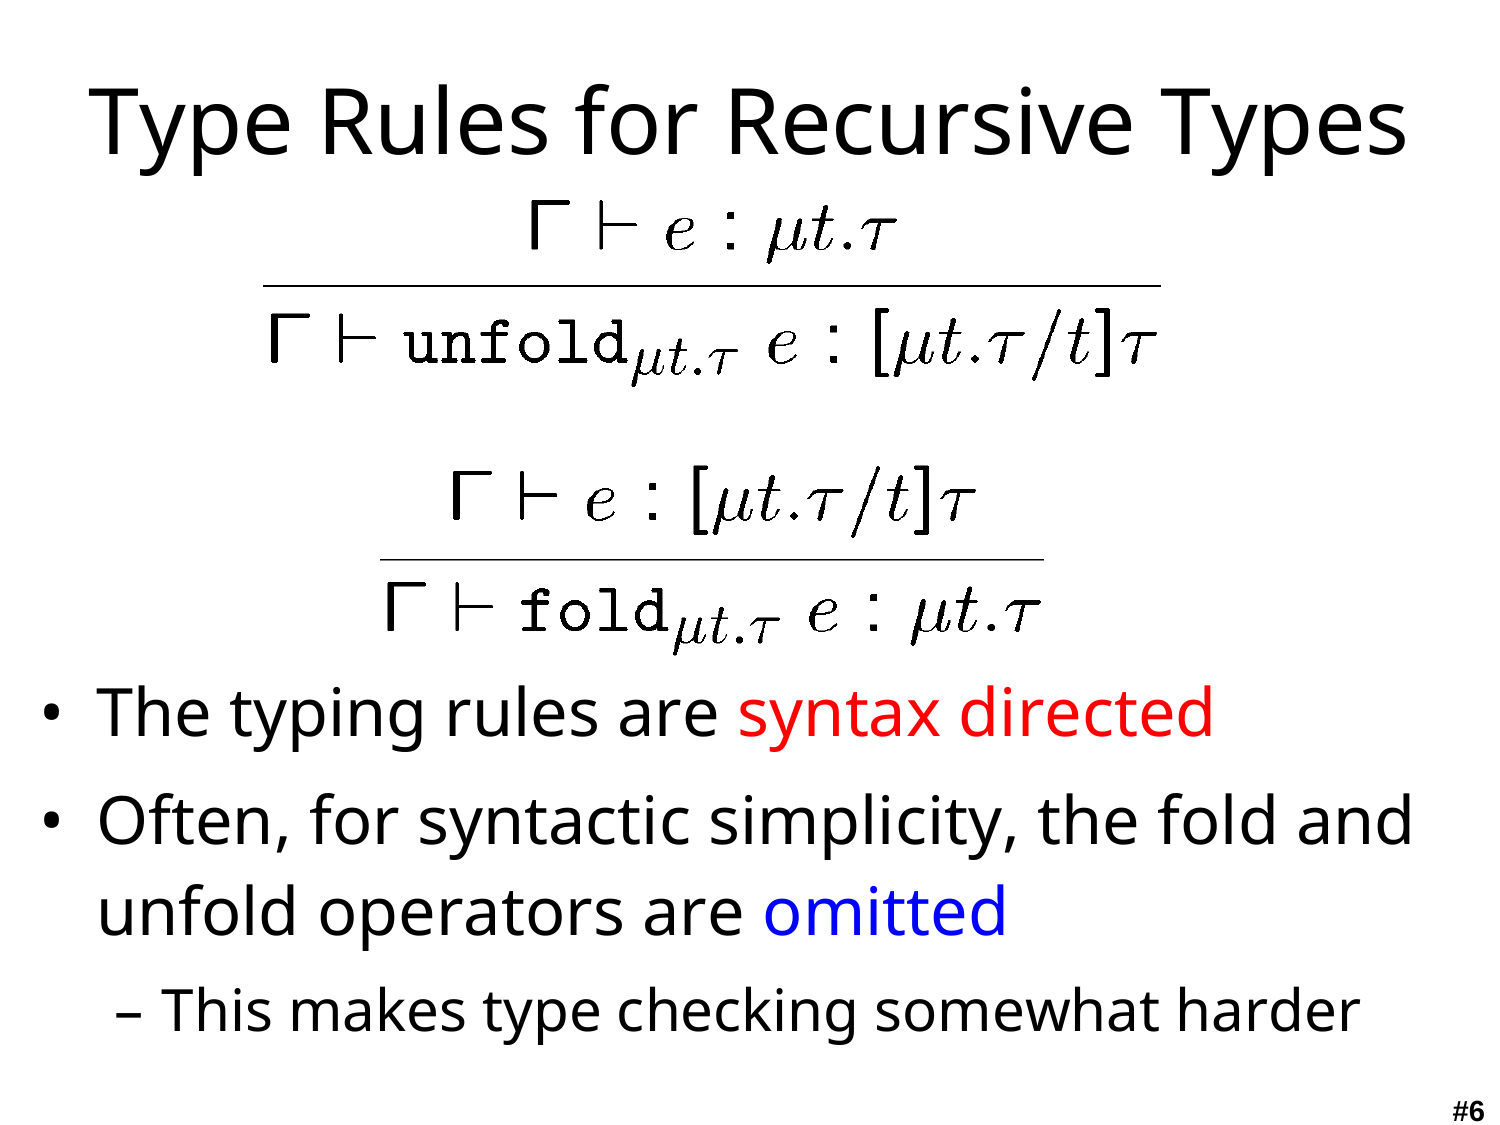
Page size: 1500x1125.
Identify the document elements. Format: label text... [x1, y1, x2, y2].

title Type Rules for Recursive Types [24, 24, 1476, 213]
list The typing rules are syntax directed Often, for syntactic simplicity, the fold and unfold operators are omitted This makes type checking somewhat harder [24, 657, 1476, 1038]
picture [262, 199, 1163, 656]
